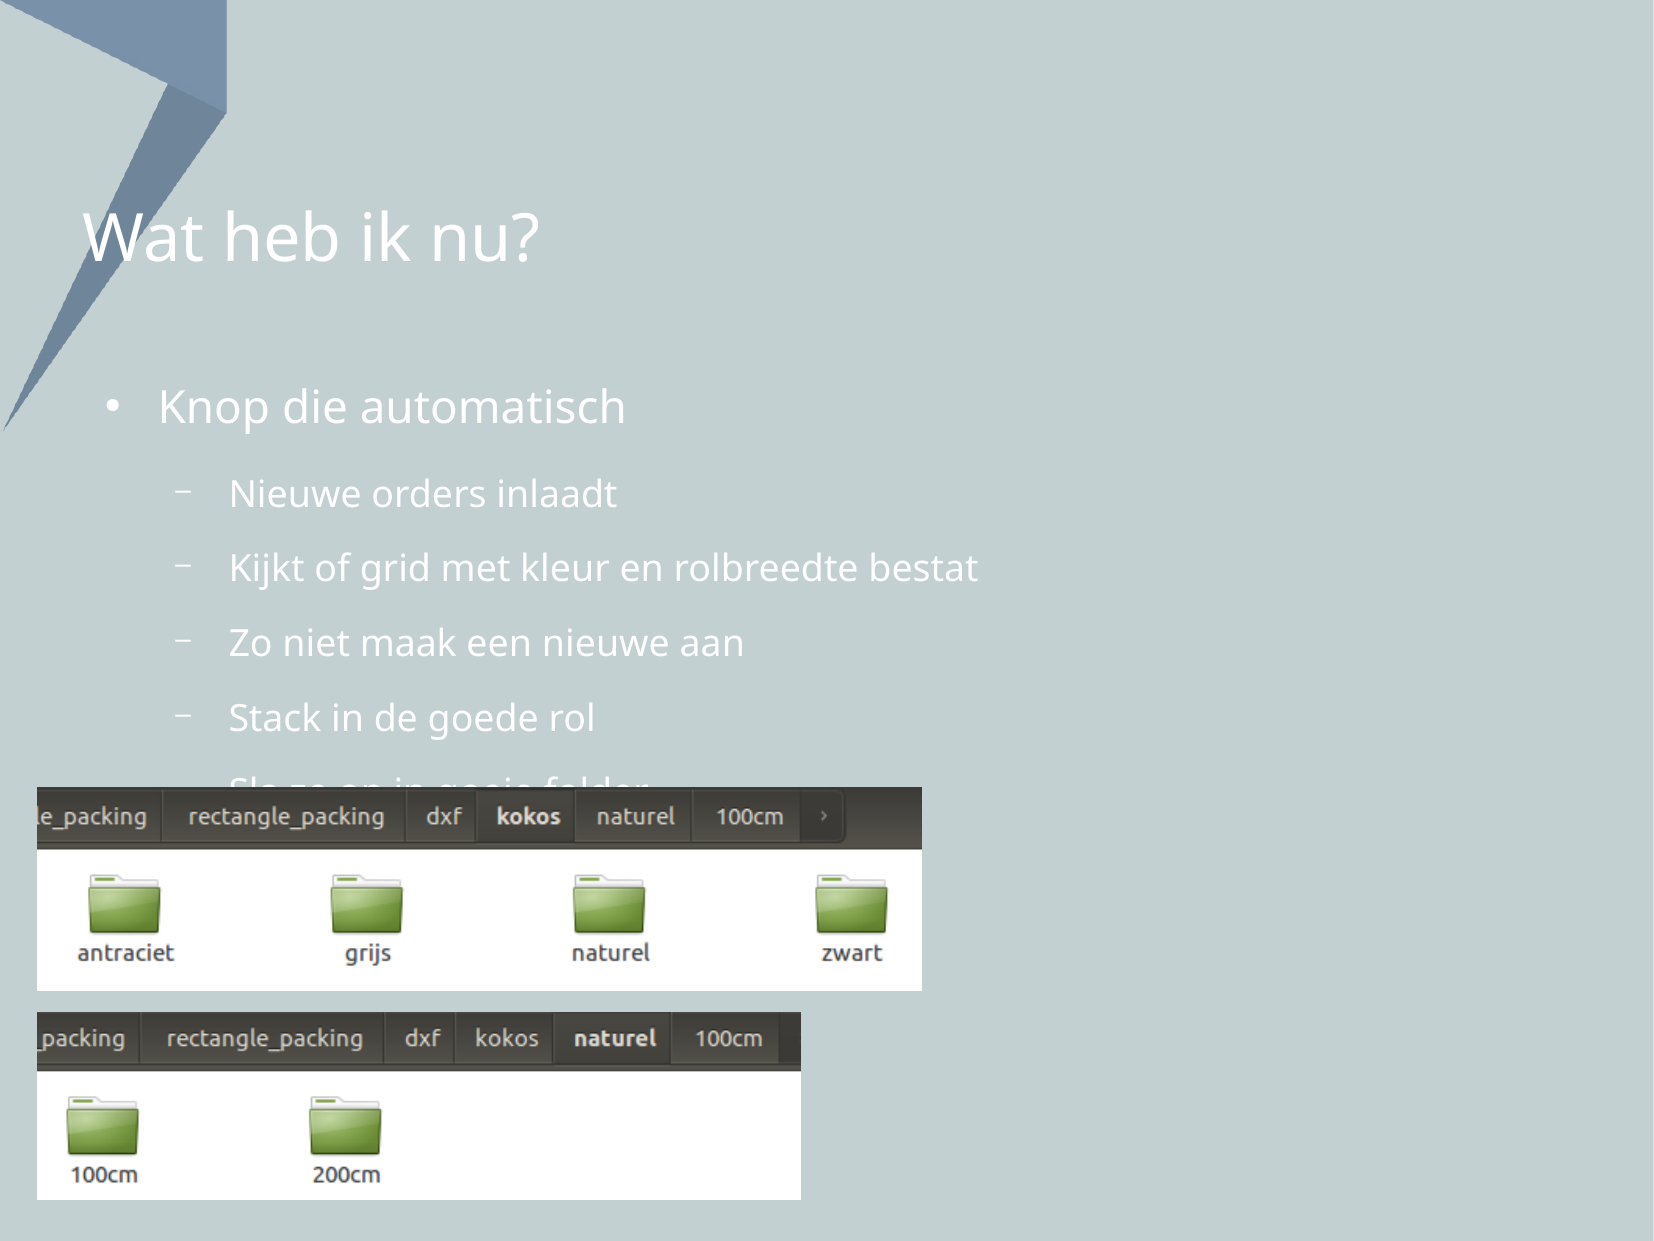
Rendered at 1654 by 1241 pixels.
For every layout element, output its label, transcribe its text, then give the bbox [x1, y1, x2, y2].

title Wat heb ik nu? [82, 139, 1571, 332]
picture [0, 0, 1654, 1241]
list Knop die automatisch Nieuwe orders inlaadt Kijkt of grid met kleur en rolbreedte bestat Zo niet maak een nieuwe aan Stack in de goede rol Sla ze op in goeie folder [86, 375, 1576, 971]
